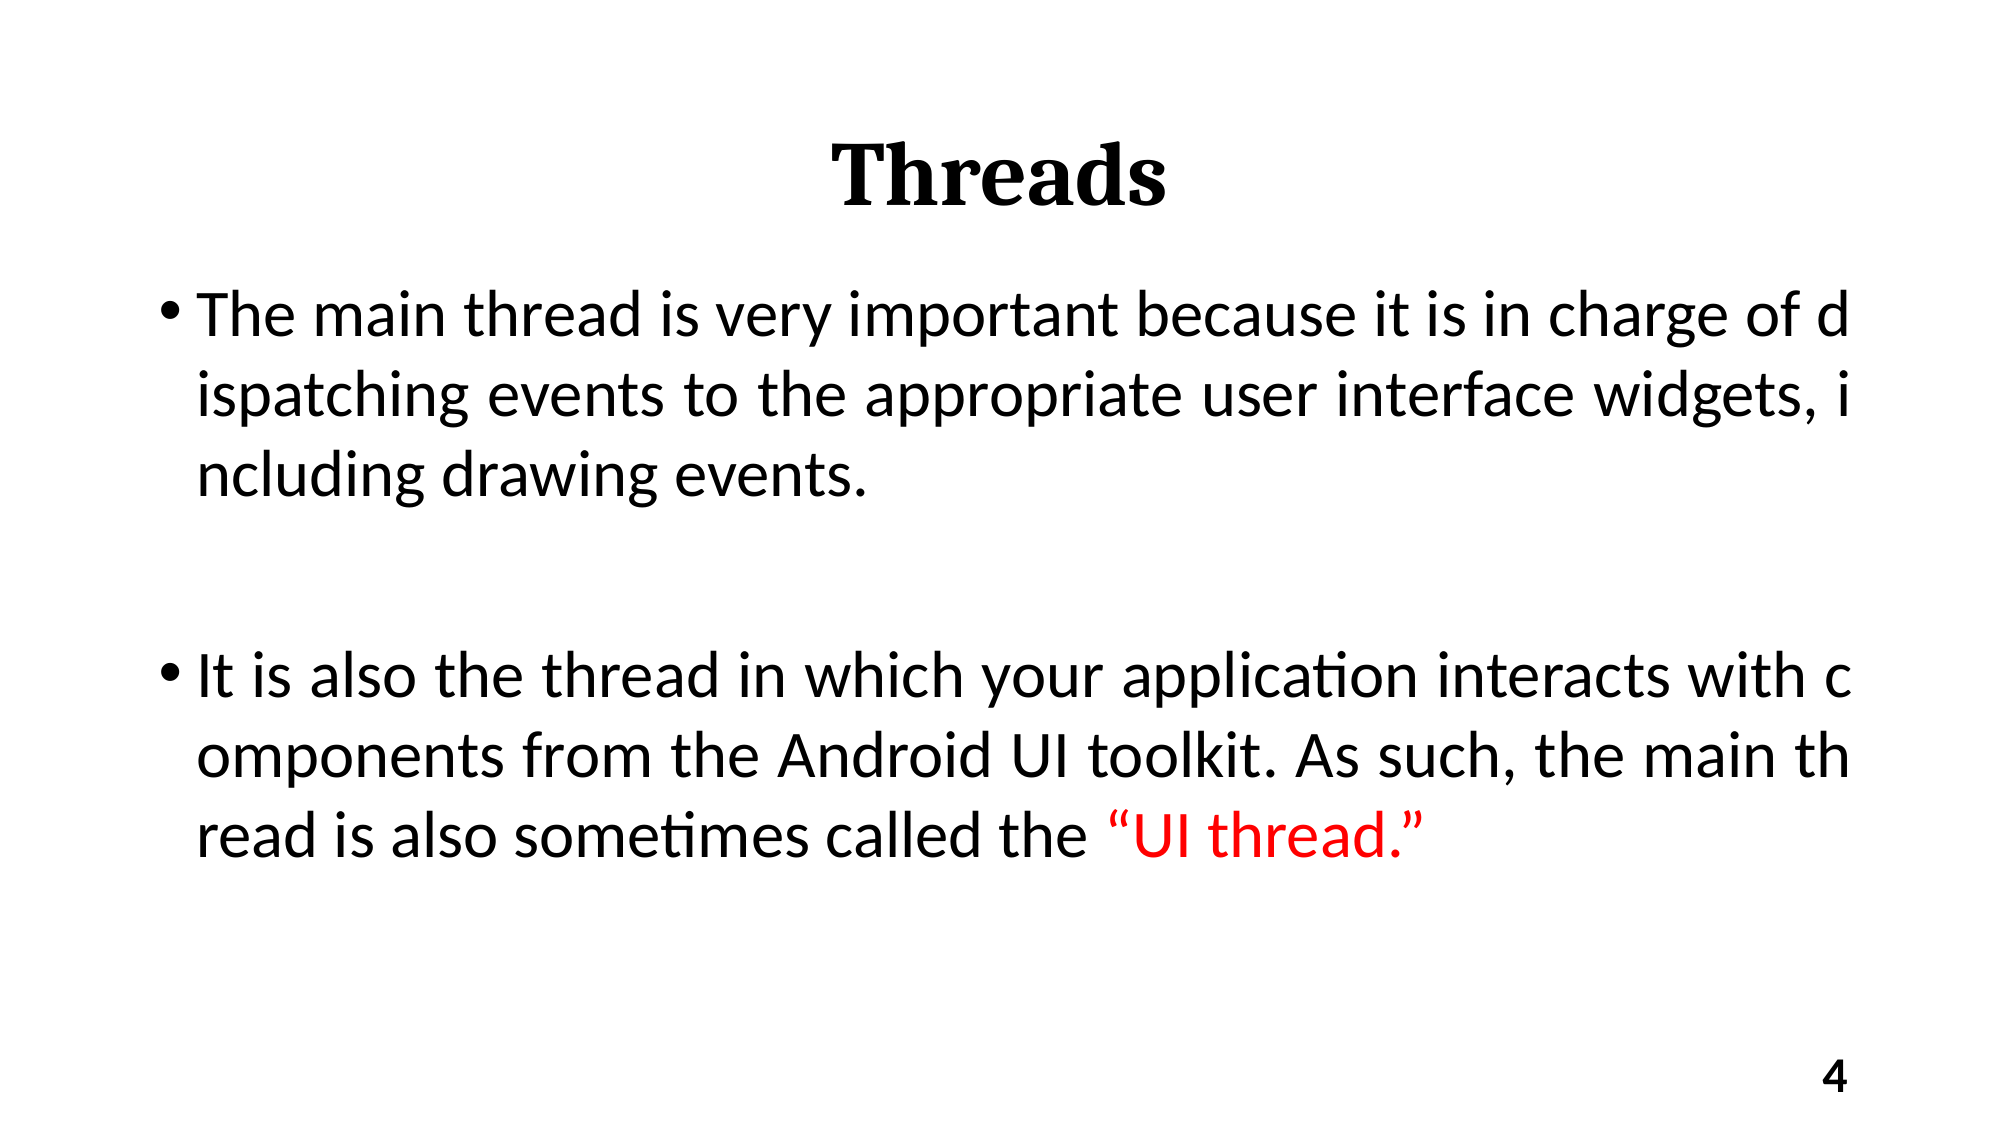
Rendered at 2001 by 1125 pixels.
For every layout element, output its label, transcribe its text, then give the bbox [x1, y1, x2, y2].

slide_number <number> [1412, 1042, 1863, 1103]
title Threads [137, 59, 1863, 278]
list The main thread is very important because it is in charge of dispatching events to the appropriate user interface widgets, including drawing events. It is also the thread in which your application interacts with components from the Android UI toolkit. As such, the main thread is also sometimes called the “UI thread.” [143, 261, 1869, 991]
